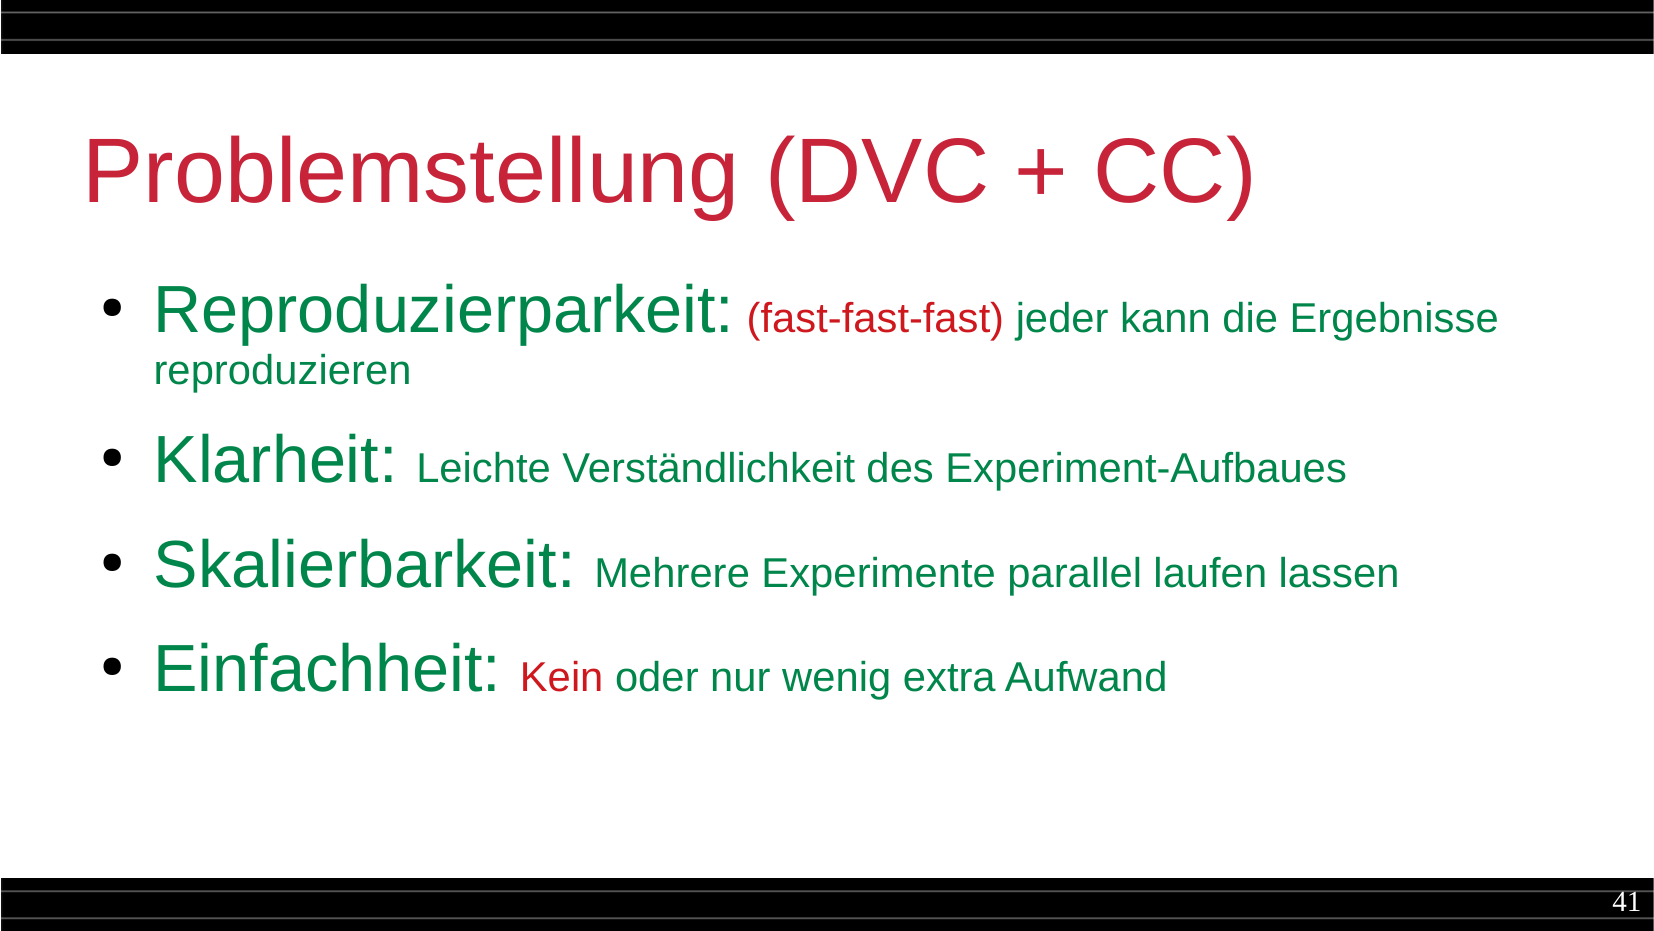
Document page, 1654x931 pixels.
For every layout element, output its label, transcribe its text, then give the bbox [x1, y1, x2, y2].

list Reproduzierparkeit: (fast-fast-fast) jeder kann die Ergebnisse reproduzieren Klarheit: Leichte Verständlichkeit des Experiment-Aufbaues Skalierbarkeit: Mehrere Experimente parallel laufen lassen Einfachheit: Kein oder nur wenig extra Aufwand [82, 271, 1571, 851]
picture [1, 0, 1654, 54]
picture [1, 878, 1654, 931]
title Problemstellung (DVC + CC) [82, 92, 1571, 249]
